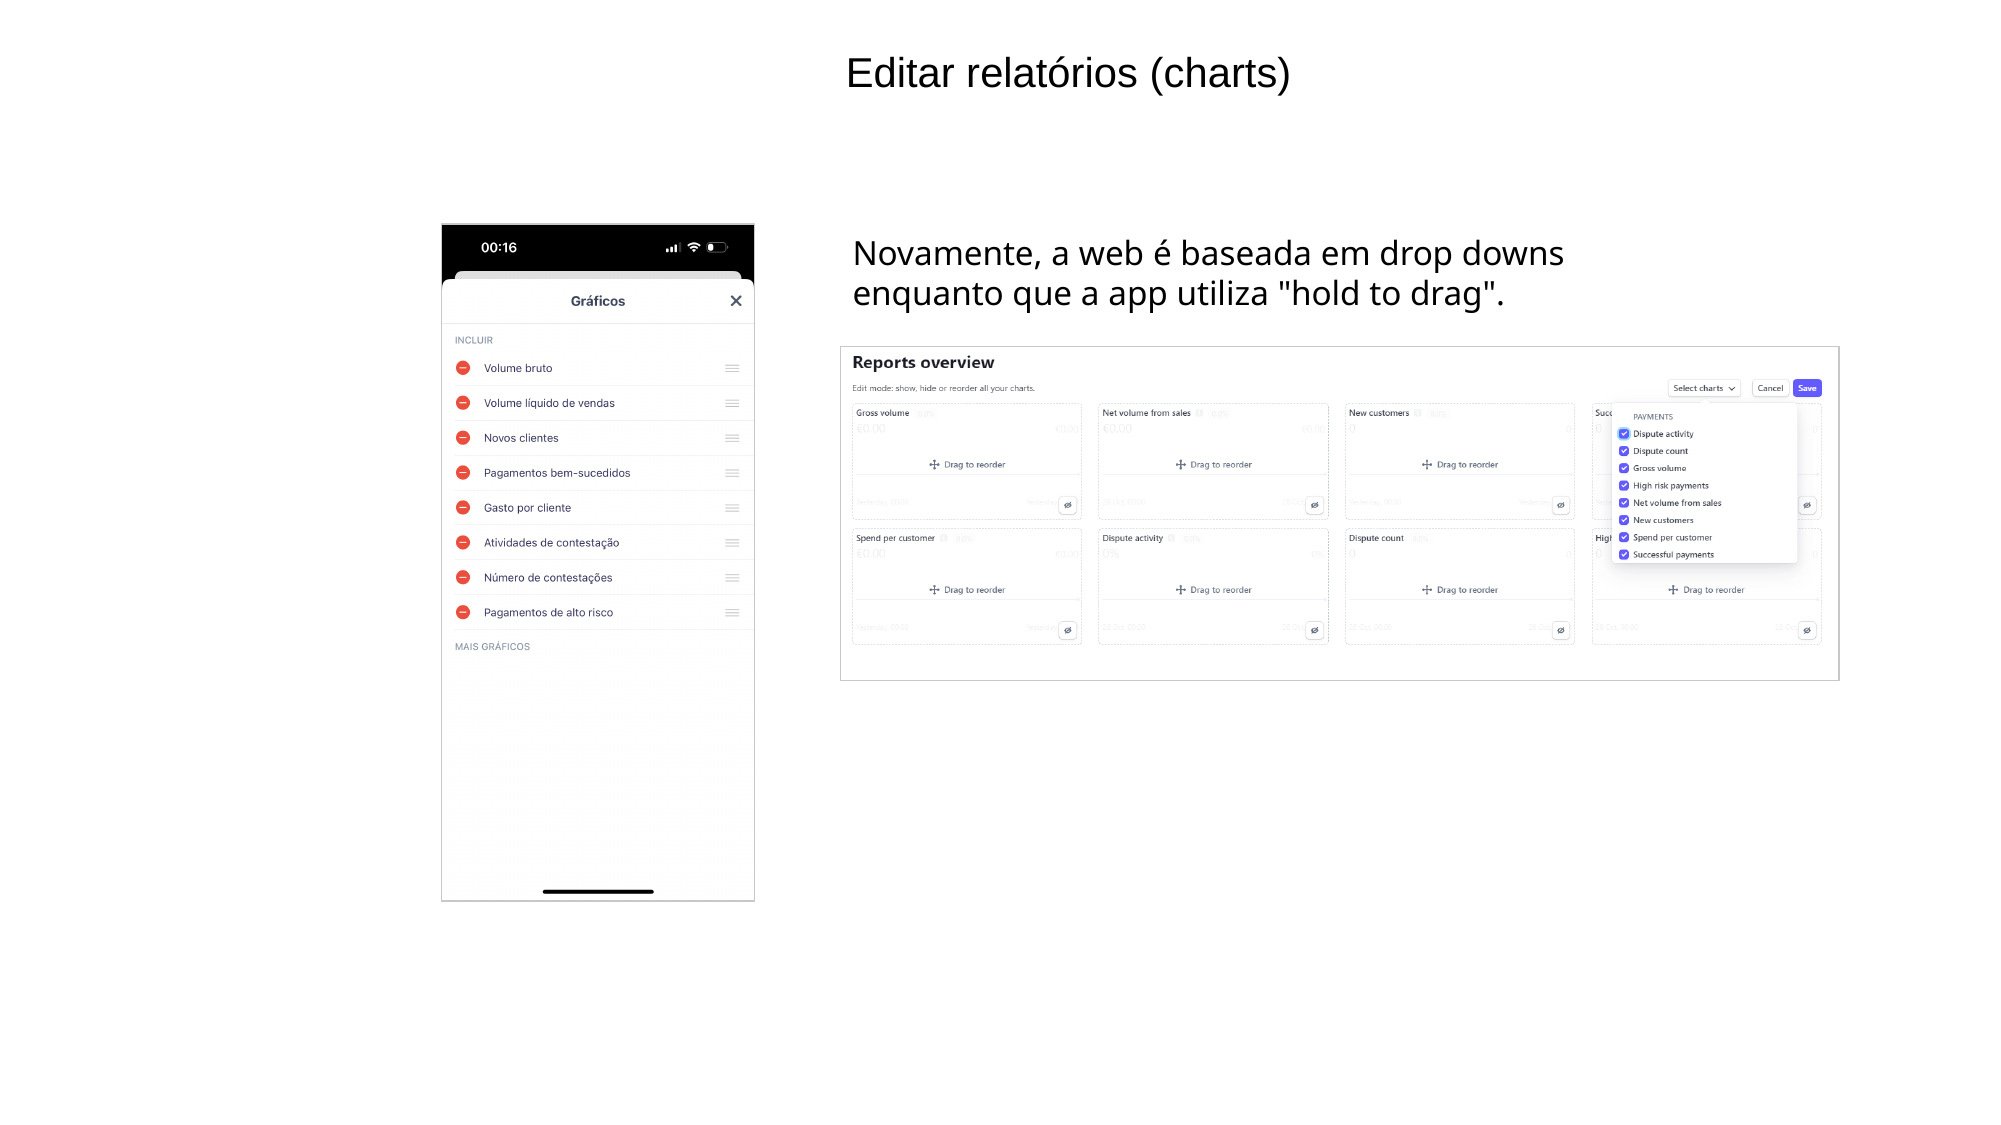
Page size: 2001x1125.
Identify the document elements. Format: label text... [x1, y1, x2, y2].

text_box Editar relatórios (charts) [305, 38, 1832, 104]
picture [841, 347, 1839, 680]
text_box Novamente, a web é baseada em drop downs enquanto que a app utiliza "hold to drag". [837, 224, 1635, 362]
picture [442, 224, 754, 901]
